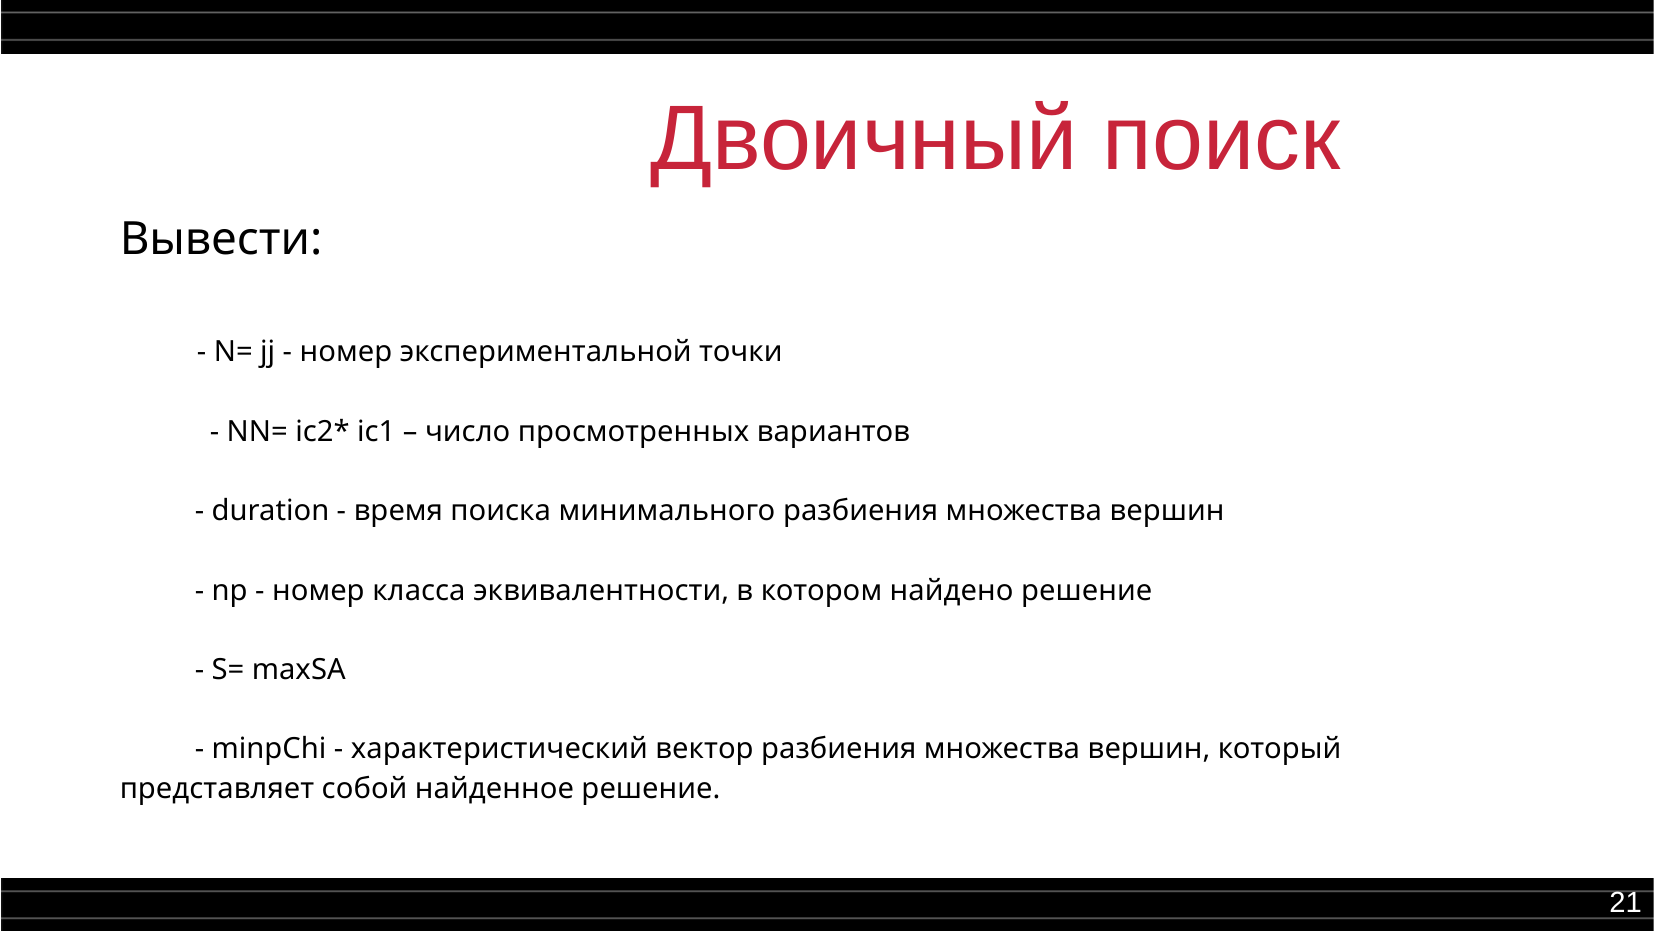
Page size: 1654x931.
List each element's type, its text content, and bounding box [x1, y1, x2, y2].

text_box Вывести: - N= jj - номер экспериментальной точки - NN= ic2* ic1 – число просмотренных вариантов - duration - время поиска минимального разбиения множества вершин - np - номер класса эквивалентности, в котором найдено решение - S= maxSA - minpChi - характеристический вектор разбиения множества вершин, который представляет собой найденное решение. [105, 197, 1483, 826]
picture [1, 878, 1654, 931]
picture [1, 0, 1654, 54]
title Двоичный поиск [251, 60, 1654, 216]
